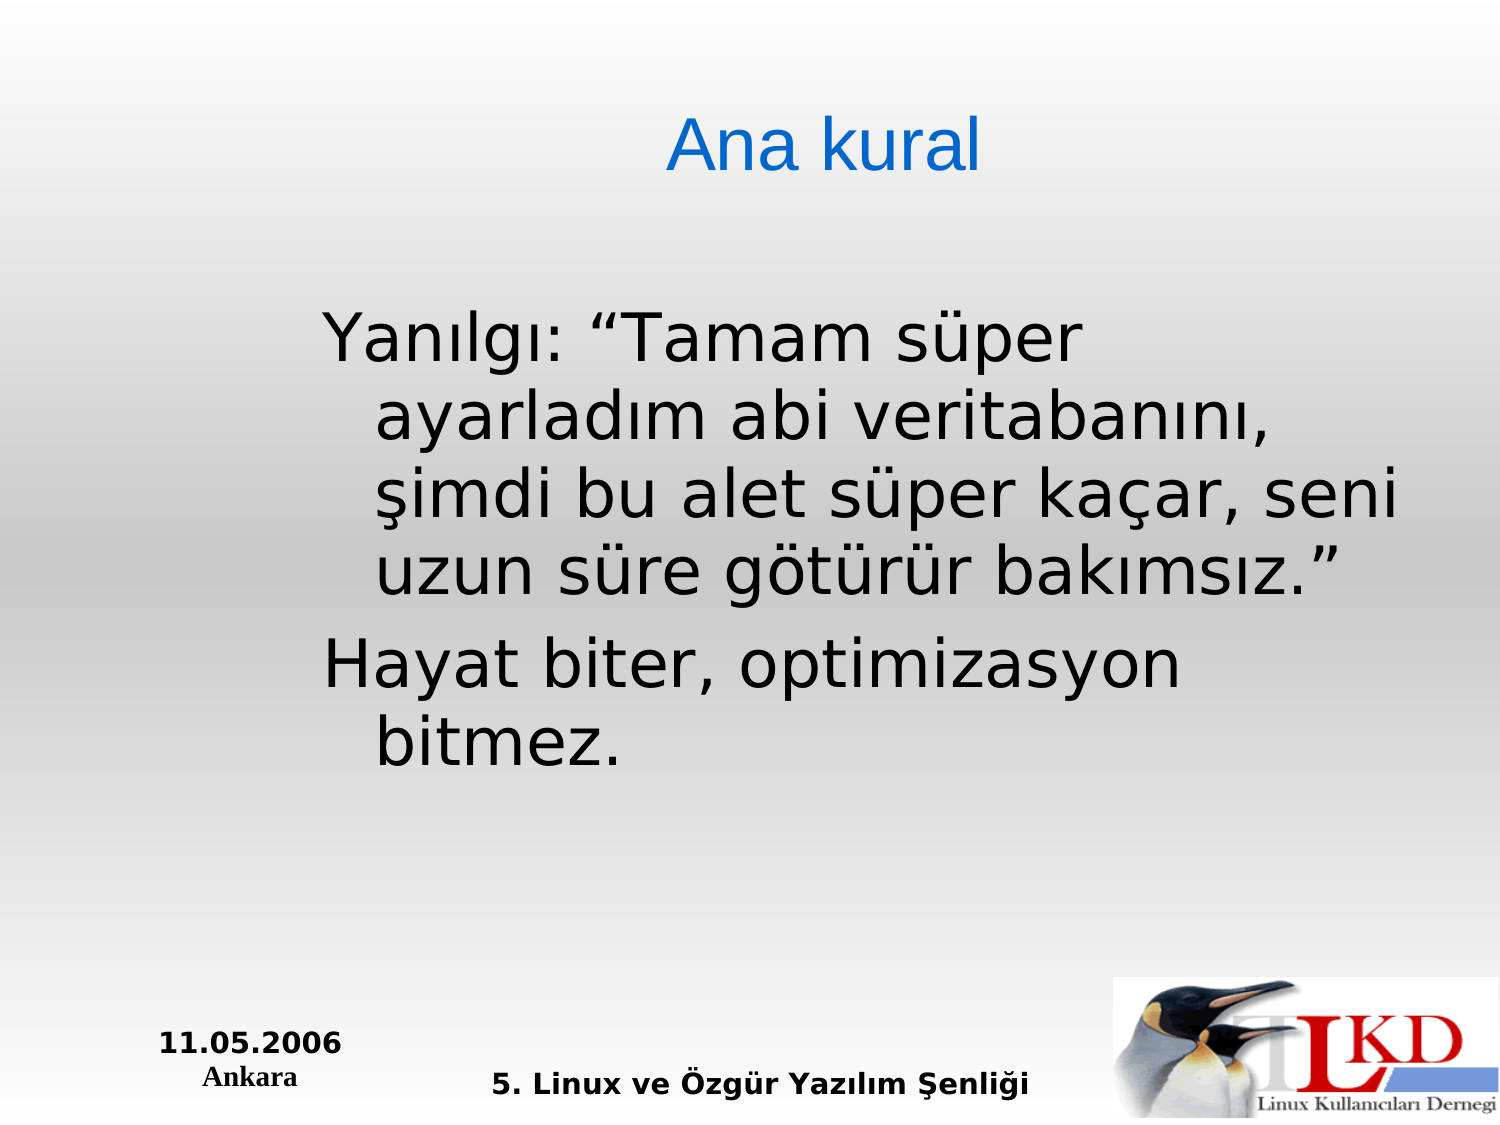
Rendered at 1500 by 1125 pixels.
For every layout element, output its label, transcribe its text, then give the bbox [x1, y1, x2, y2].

picture [1113, 977, 1499, 1118]
list Yanılgı: “Tamam süper ayarladım abi veritabanını, şimdi bu alet süper kaçar, seni uzun süre götürür bakımsız.” Hayat biter, optimizasyon bitmez. [224, 299, 1425, 975]
title Ana kural [224, 49, 1425, 238]
